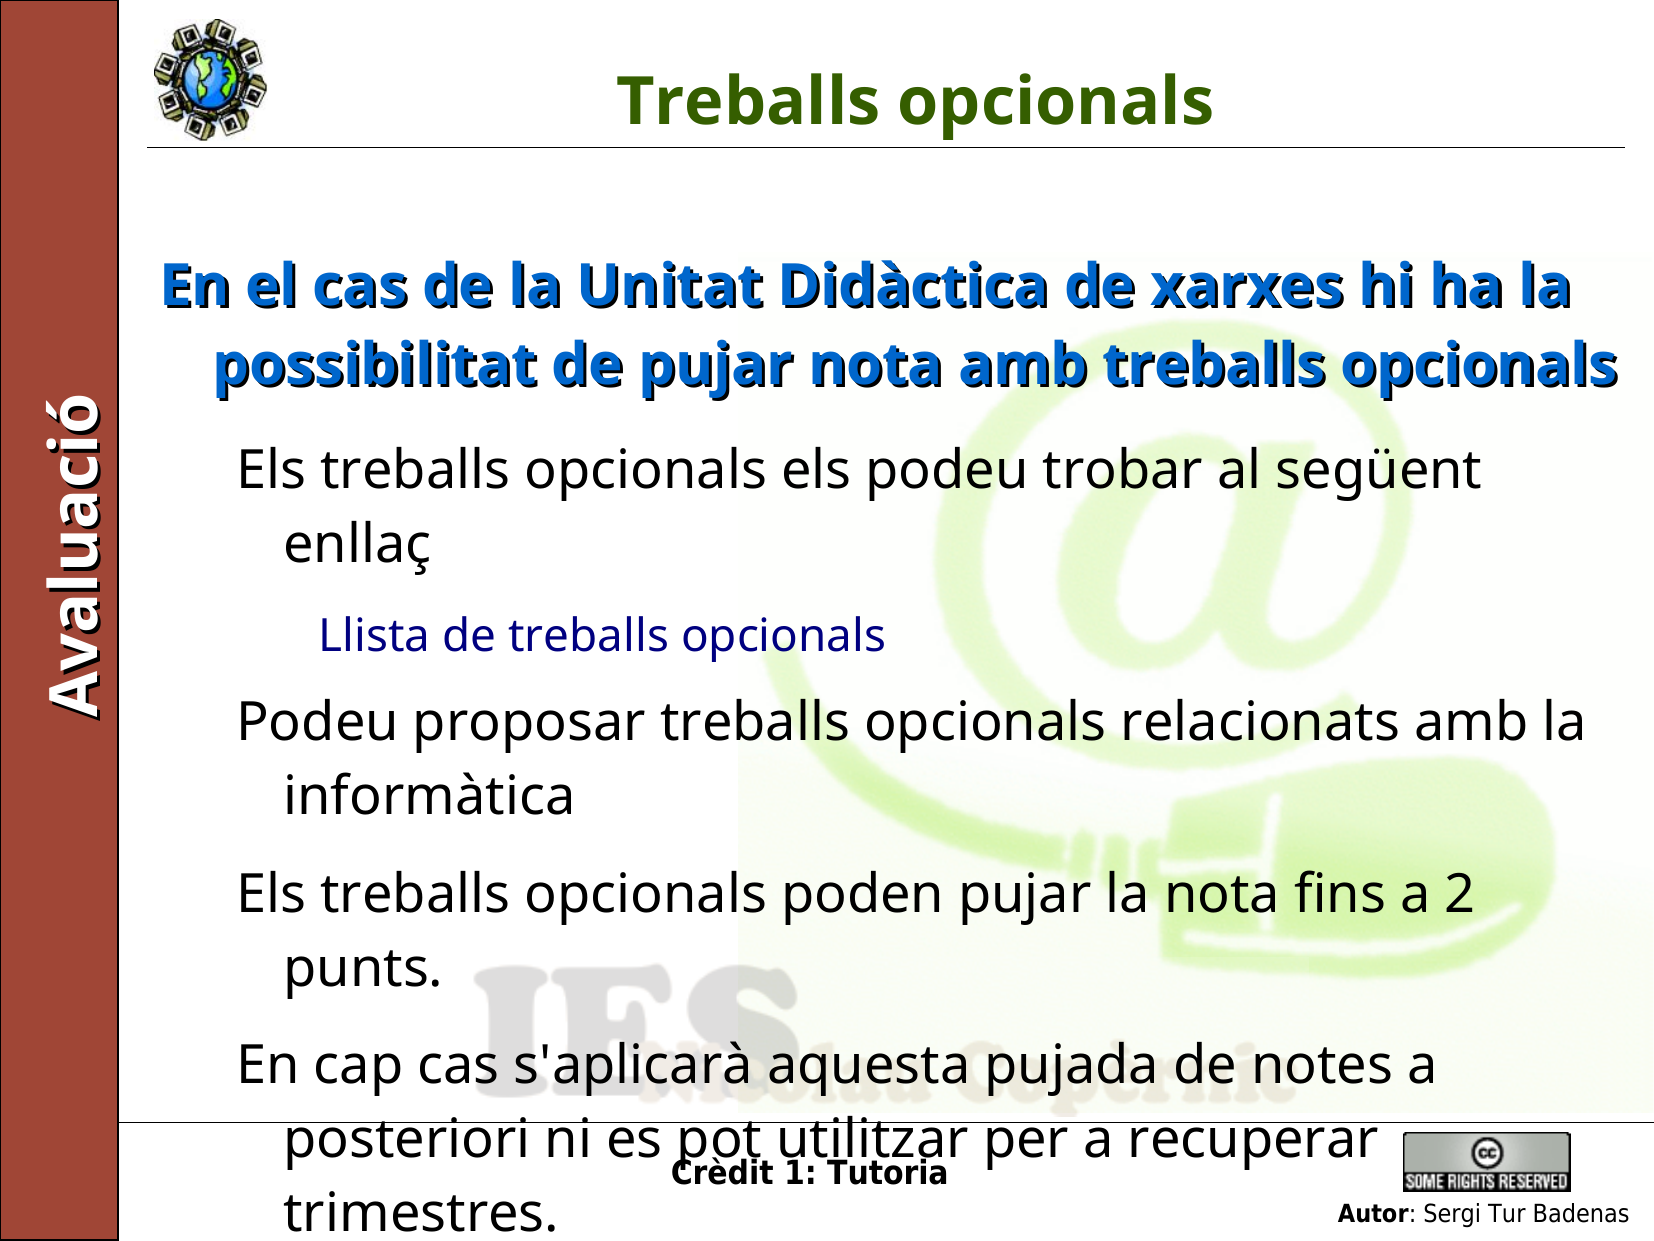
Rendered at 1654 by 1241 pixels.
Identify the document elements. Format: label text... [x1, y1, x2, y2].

title Treballs opcionals [165, 56, 1654, 141]
picture [1403, 1132, 1571, 1192]
picture [466, 252, 1654, 1117]
picture [154, 19, 268, 142]
list En el cas de la Unitat Didàctica de xarxes hi ha la possibilitat de pujar nota amb treballs opcionals Els treballs opcionals els podeu trobar al següent enllaç Llista de treballs opcionals Podeu proposar treballs opcionals relacionats amb la informàtica Els treballs opcionals poden pujar la nota fins a 2 punts. En cap cas s'aplicarà aquesta pujada de notes a posteriori ni es pot utilitzar per a recuperar trimestres. La pujada de nota s'aplica al trimestre durant el qual s'ha realitzat el treball. [141, 242, 1630, 1078]
